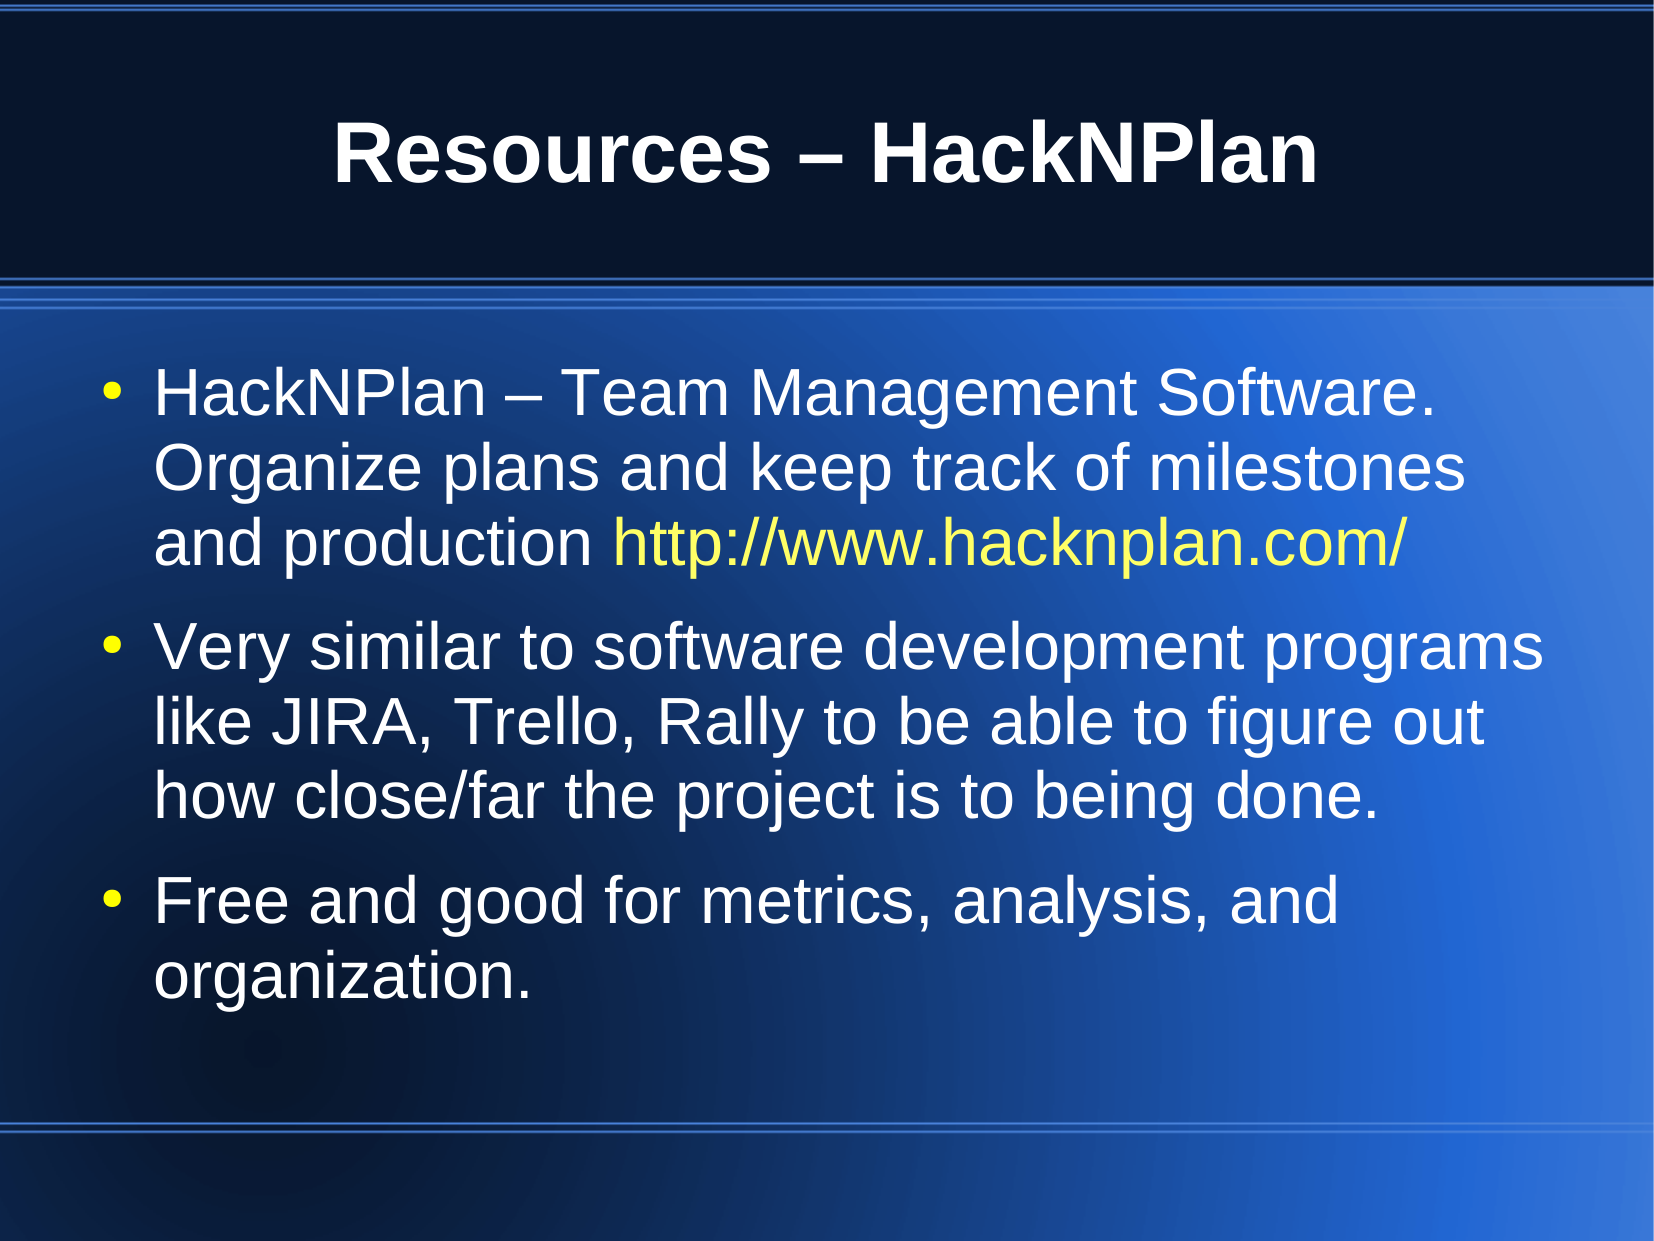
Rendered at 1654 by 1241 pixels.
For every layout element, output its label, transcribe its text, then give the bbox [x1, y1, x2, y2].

picture [0, 0, 1654, 1241]
title Resources – HackNPlan [82, 49, 1571, 257]
list HackNPlan – Team Management Software. Organize plans and keep track of milestones and production http://www.hacknplan.com/ Very similar to software development programs like JIRA, Trello, Rally to be able to figure out how close/far the project is to being done. Free and good for metrics, analysis, and organization. [82, 355, 1571, 1117]
